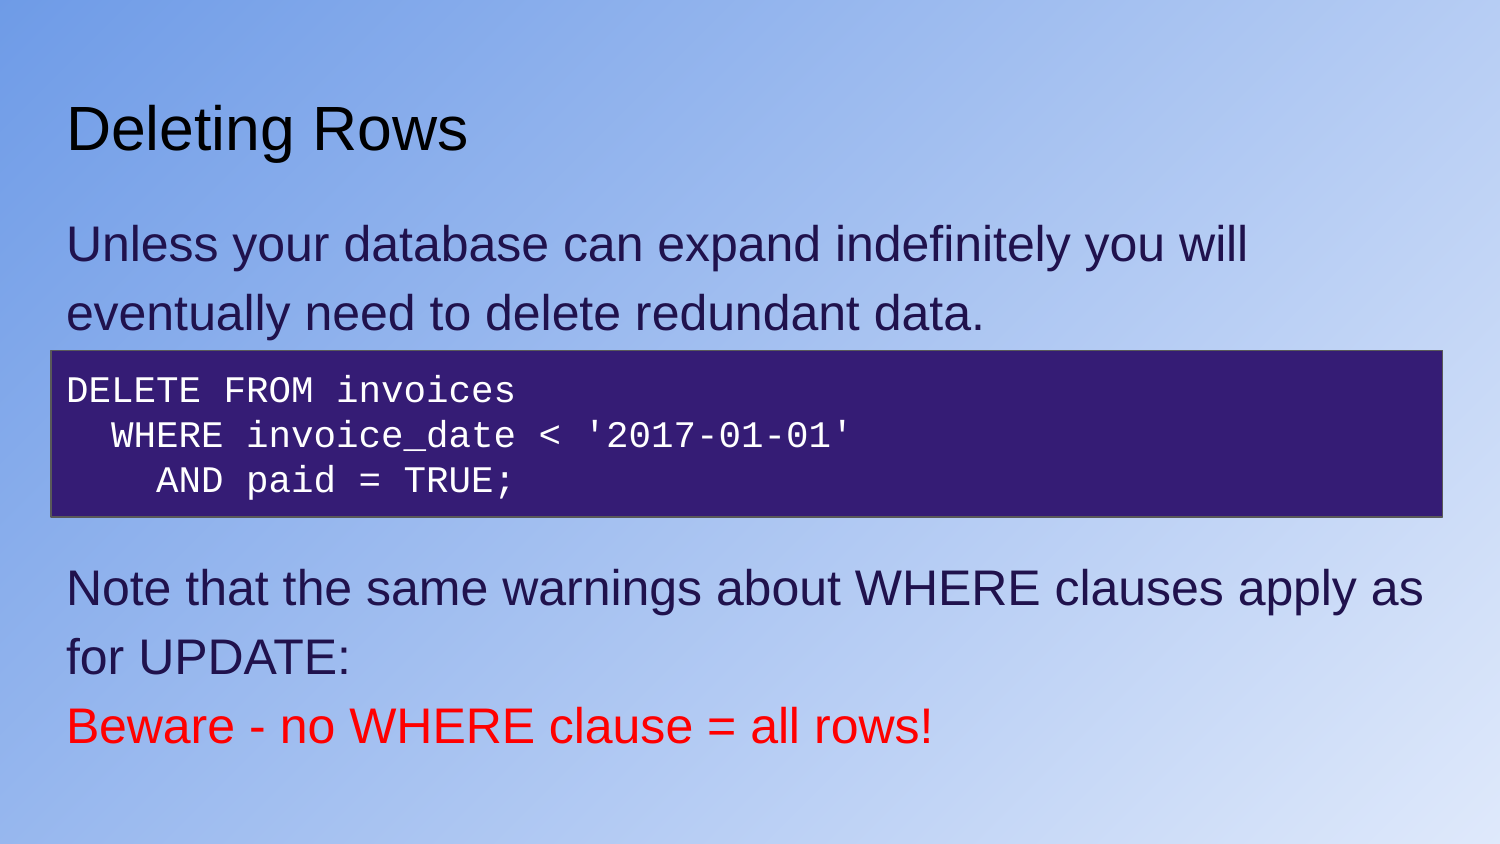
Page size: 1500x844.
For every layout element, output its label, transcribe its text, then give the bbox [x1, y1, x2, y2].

text_box DELETE FROM invoices WHERE invoice_date < '2017-01-01' AND paid = TRUE; [51, 350, 1443, 517]
list Unless your database can expand indefinitely you will eventually need to delete redundant data. Note that the same warnings about WHERE clauses apply as for UPDATE: Beware - no WHERE clause = all rows! [51, 187, 1449, 748]
title Deleting Rows [51, 72, 1449, 167]
